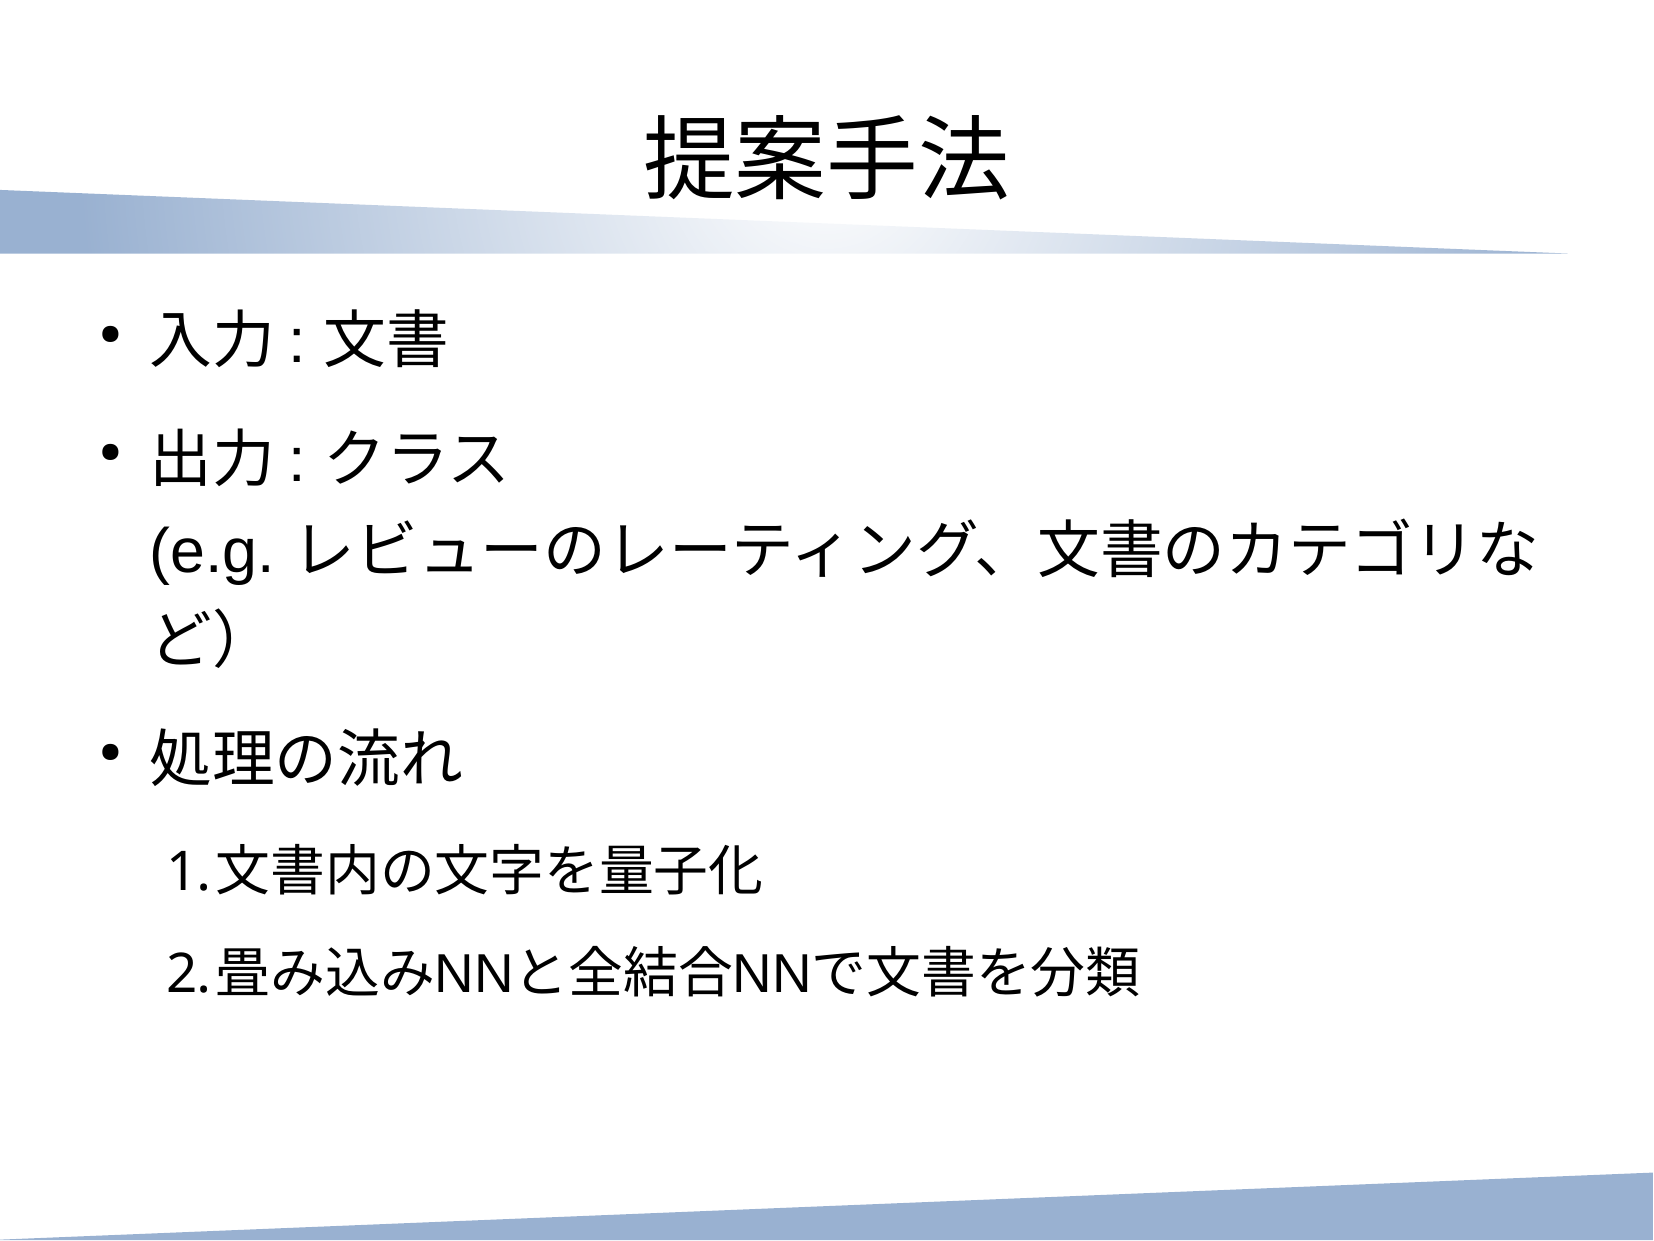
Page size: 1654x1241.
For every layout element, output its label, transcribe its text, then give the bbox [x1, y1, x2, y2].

list 入力 : 文書 出力 : クラス (e.g. レビューのレーティング、文書のカテゴリなど） 処理の流れ 文書内の文字を量子化 畳み込みNNと全結合NNで文書を分類 [82, 290, 1571, 1010]
title 提案手法 [82, 49, 1571, 257]
